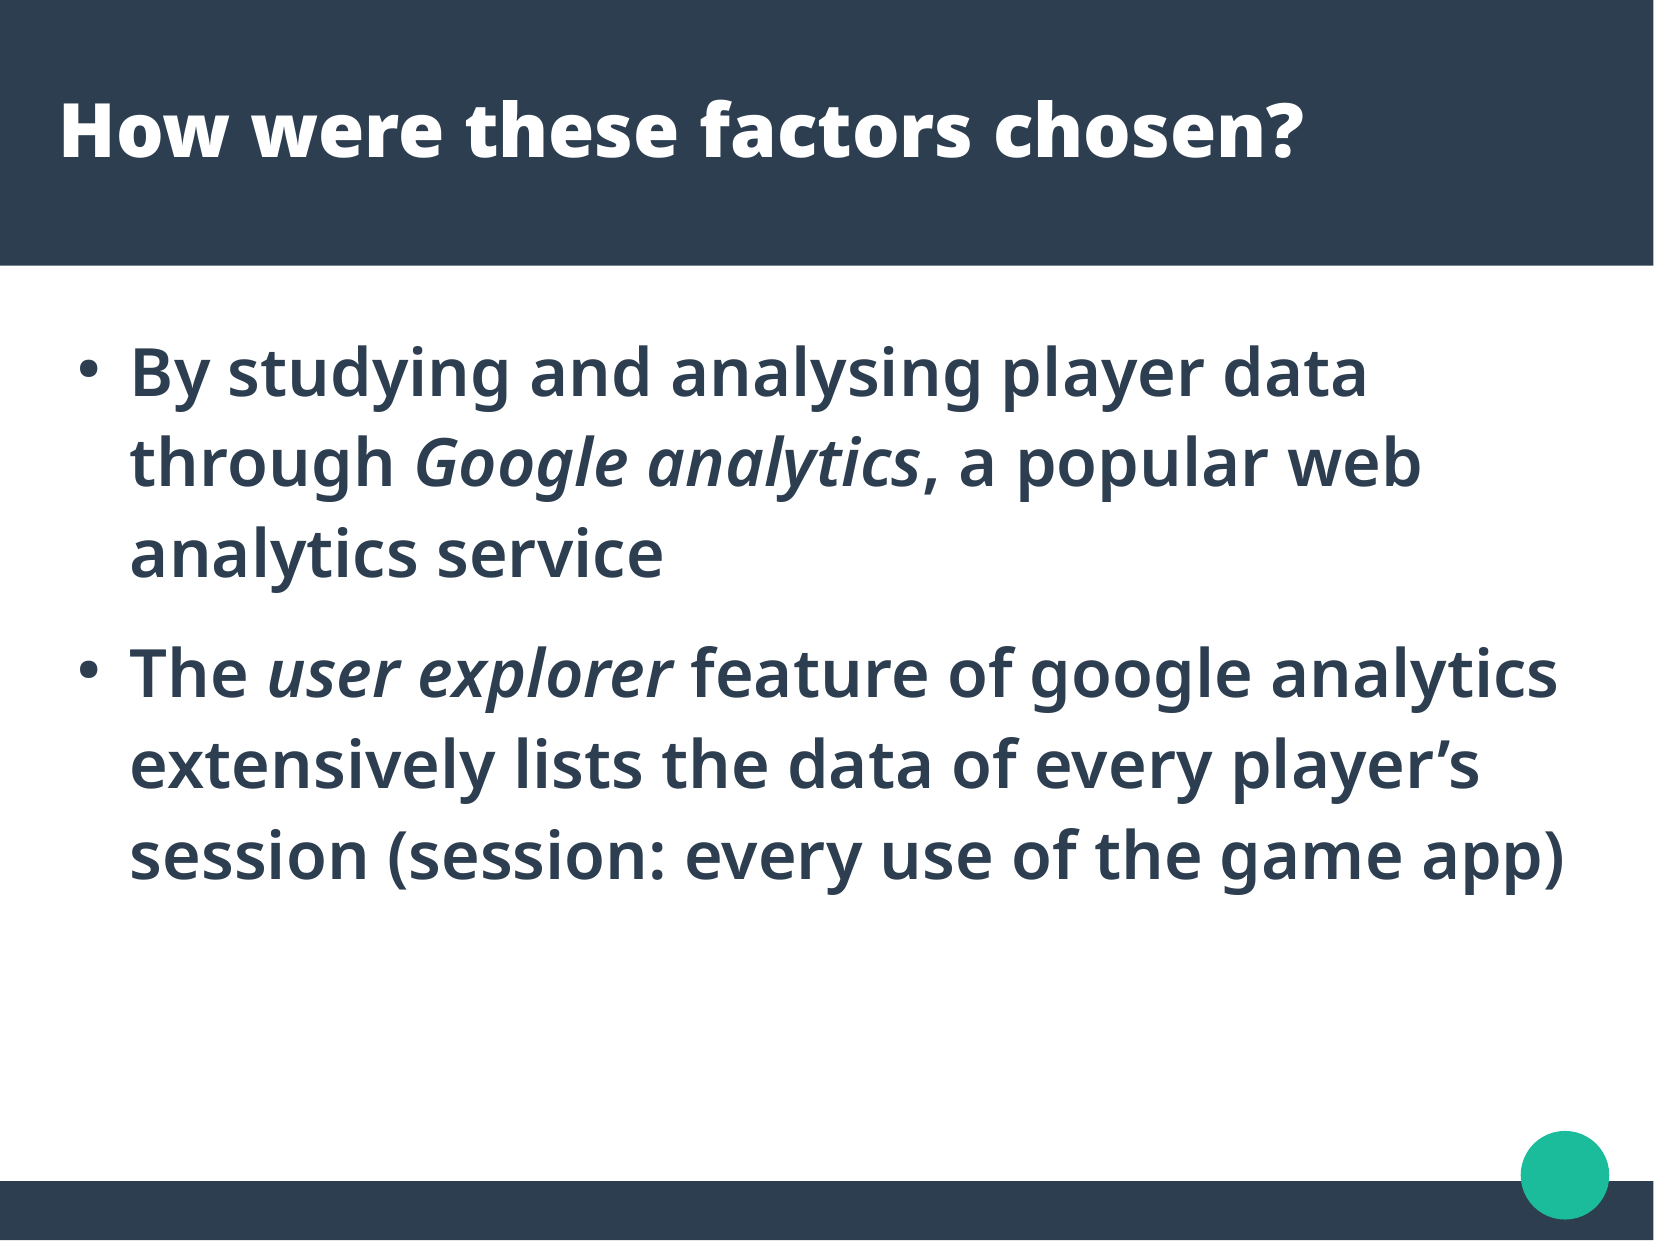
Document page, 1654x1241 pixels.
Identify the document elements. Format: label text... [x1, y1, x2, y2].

title How were these factors chosen? [59, 49, 1595, 207]
list By studying and analysing player data through Google analytics, a popular web analytics service The user explorer feature of google analytics extensively lists the data of every player’s session (session: every use of the game app) [59, 324, 1595, 1152]
